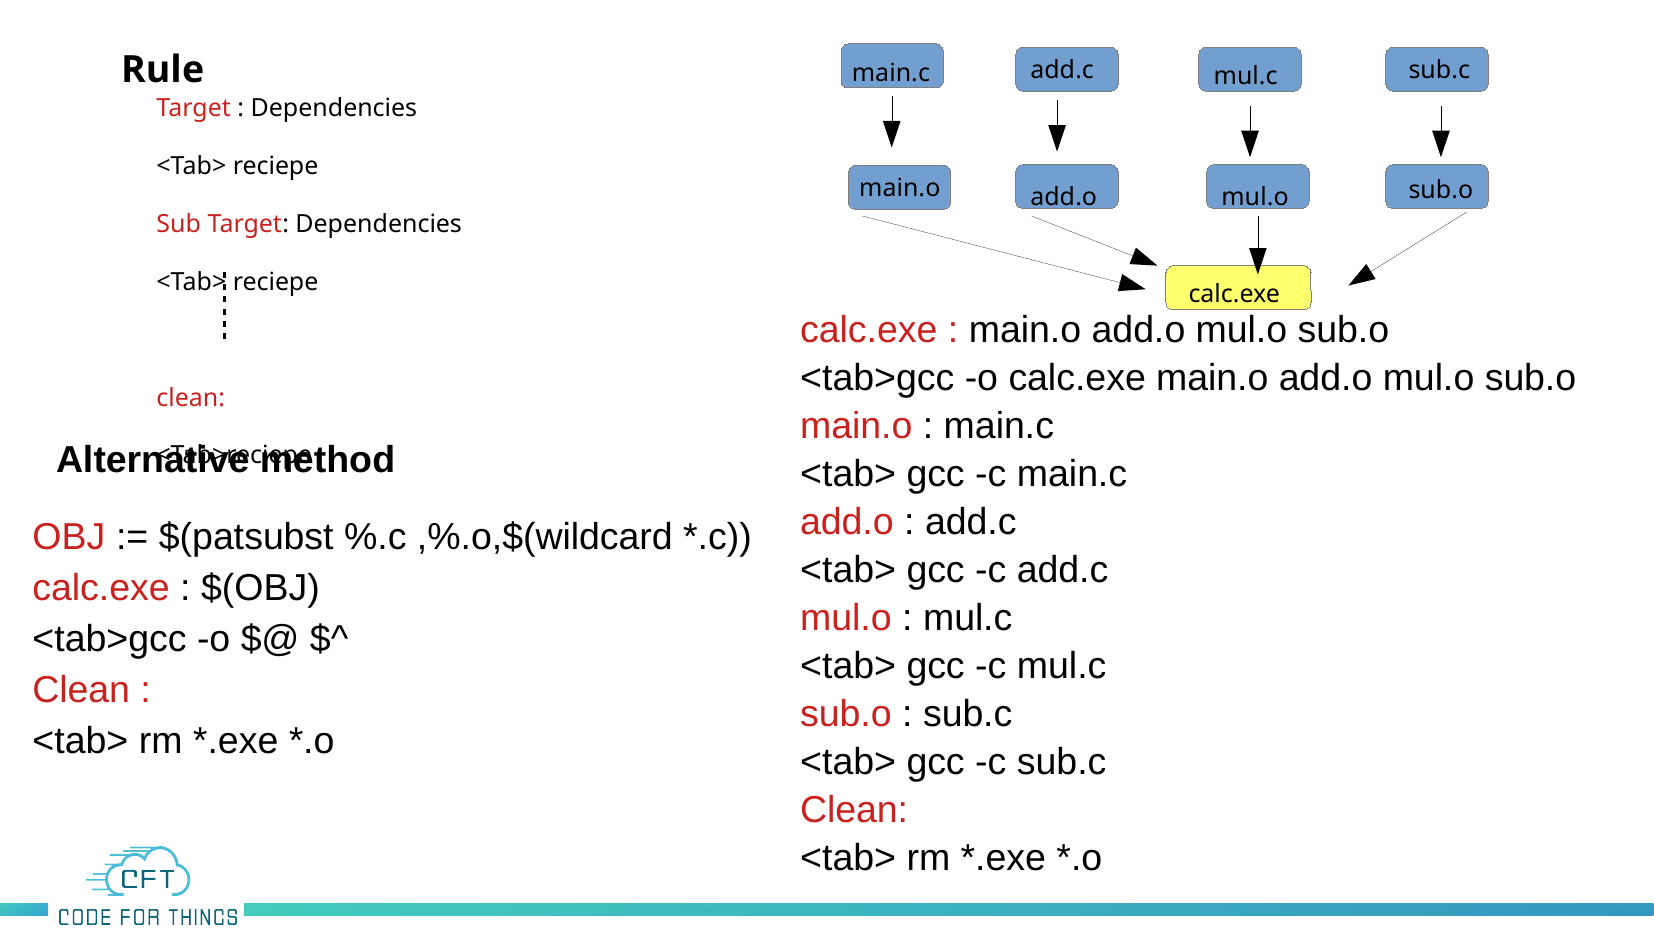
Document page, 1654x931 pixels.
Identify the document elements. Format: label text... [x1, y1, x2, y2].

text_box [1261, 265, 1312, 301]
text_box calc.exe [1173, 268, 1306, 301]
text_box main.c [837, 47, 951, 92]
text_box [1018, 47, 1119, 92]
picture [59, 846, 237, 925]
text_box [1206, 164, 1310, 206]
text_box Alternative method [41, 431, 422, 488]
text_box mul.c [1198, 50, 1298, 95]
text_box [842, 43, 942, 47]
text_box add.c [1015, 44, 1114, 89]
text_box sub.c [1393, 44, 1490, 89]
text_box sub.o [1393, 164, 1512, 209]
text_box OBJ := $(patsubst %.c ,%.o,$(wildcard *.c)) calc.exe : $(OBJ) <tab>gcc -o $@ $^ Clean : <tab> rm *.exe *.o [17, 507, 768, 811]
text_box calc.exe : main.o add.o mul.o sub.o <tab>gcc -o calc.exe main.o add.o mul.o sub.o main.o : main.c <tab> gcc -c main.c add.o : add.c <tab> gcc -c add.c mul.o : mul.c <tab> gcc -c mul.c sub.o : sub.c <tab> gcc -c sub.c Clean: <tab> rm *.exe *.o [785, 301, 1592, 931]
text_box main.o [844, 162, 960, 207]
text_box [1015, 164, 1119, 206]
text_box Target : Dependencies <Tab> reciepe Sub Target: Dependencies <Tab> reciepe clean: <Tab>reciepe [70, 82, 591, 457]
text_box [1200, 47, 1302, 90]
text_box [1385, 164, 1393, 209]
text_box [1165, 265, 1255, 301]
text_box mul.o [1206, 171, 1307, 216]
text_box Rule [35, 35, 378, 104]
text_box add.o [1015, 171, 1116, 216]
text_box [1385, 47, 1486, 92]
